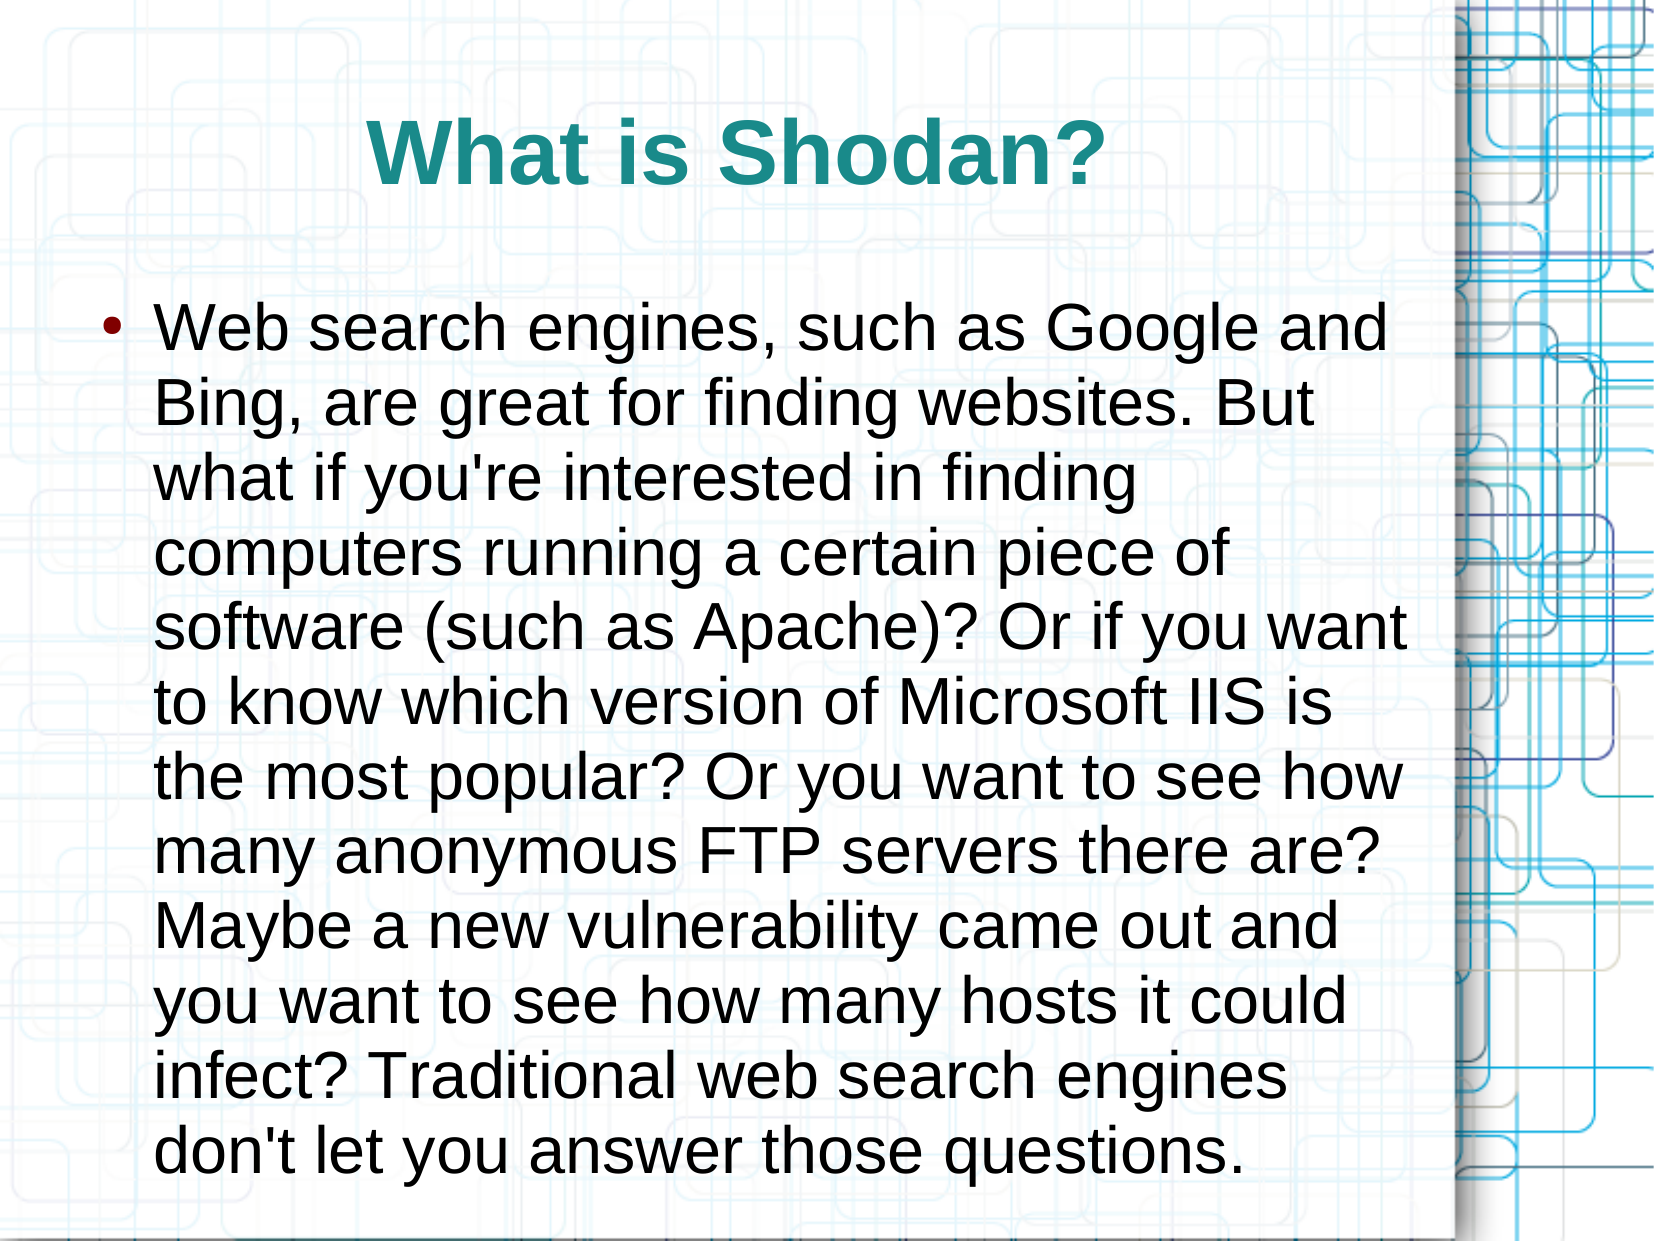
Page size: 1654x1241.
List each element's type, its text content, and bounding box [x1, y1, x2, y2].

list Web search engines, such as Google and Bing, are great for finding websites. But what if you're interested in finding computers running a certain piece of software (such as Apache)? Or if you want to know which version of Microsoft IIS is the most popular? Or you want to see how many anonymous FTP servers there are? Maybe a new vulnerability came out and you want to see how many hosts it could infect? Traditional web search engines don't let you answer those questions. [82, 290, 1418, 1241]
picture [0, 0, 1654, 1241]
title What is Shodan? [59, 49, 1418, 257]
